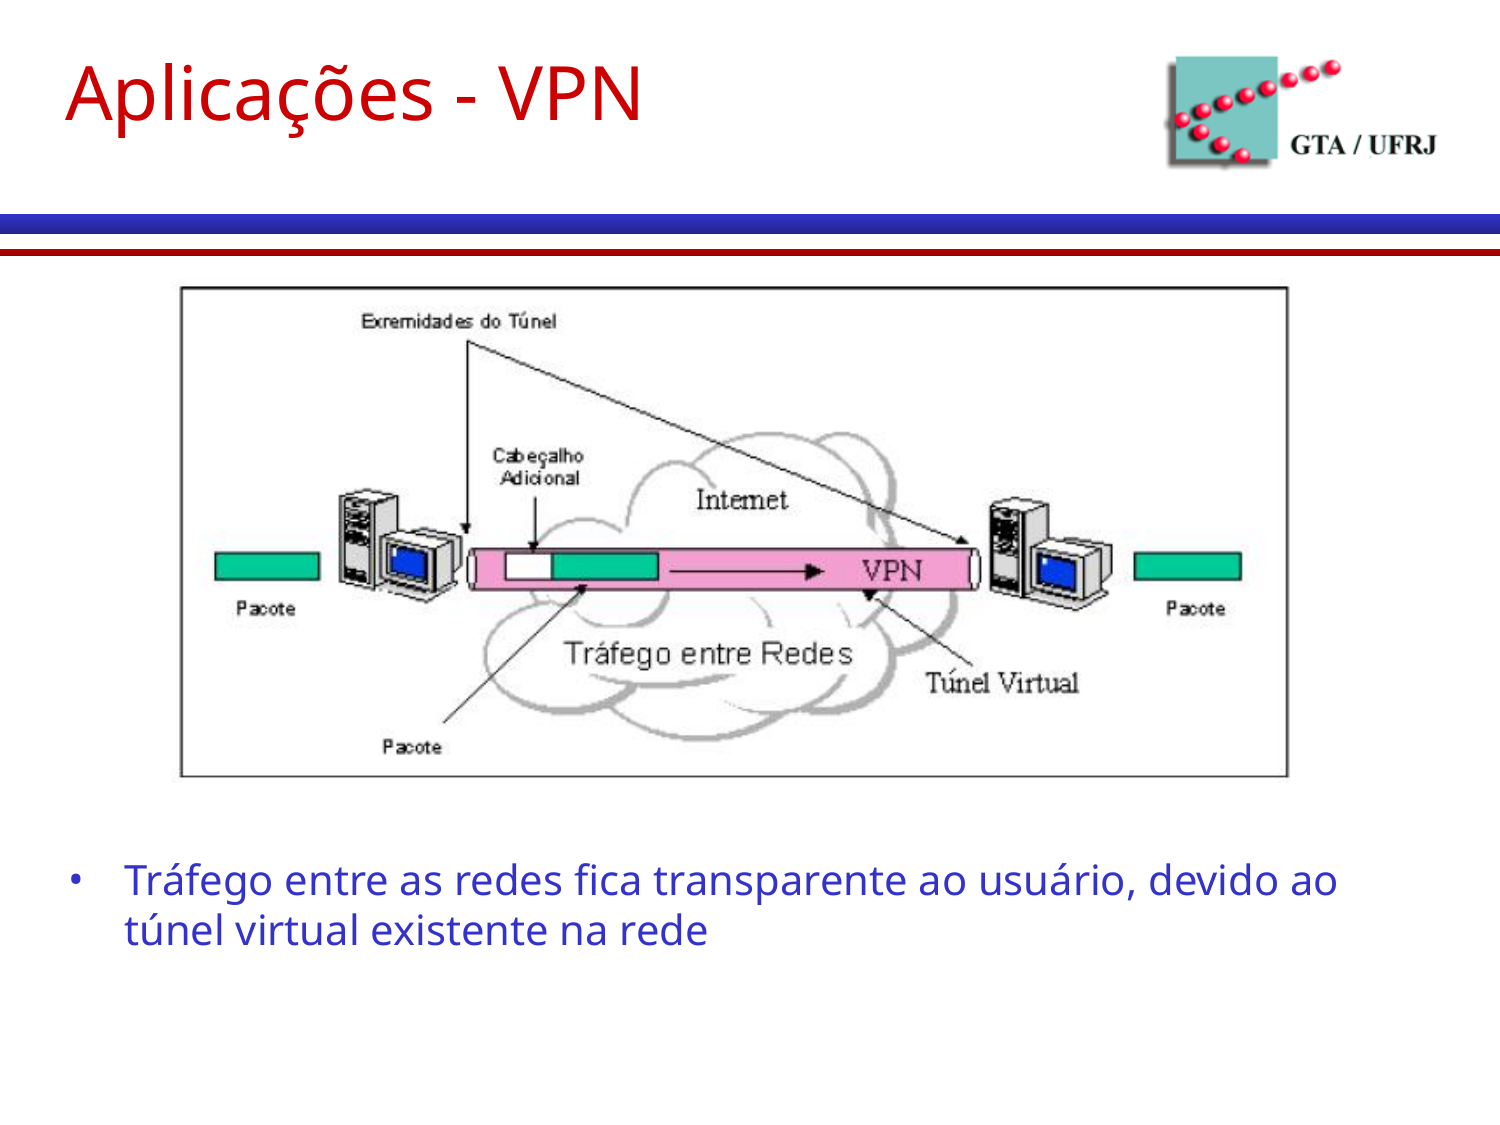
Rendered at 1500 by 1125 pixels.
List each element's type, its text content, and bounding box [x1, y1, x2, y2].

title Aplicações - VPN [50, 37, 1374, 189]
list Tráfego entre as redes fica transparente ao usuário, devido ao túnel virtual existente na rede [53, 846, 1447, 1067]
picture [1374, 50, 1446, 174]
picture [171, 278, 1295, 784]
